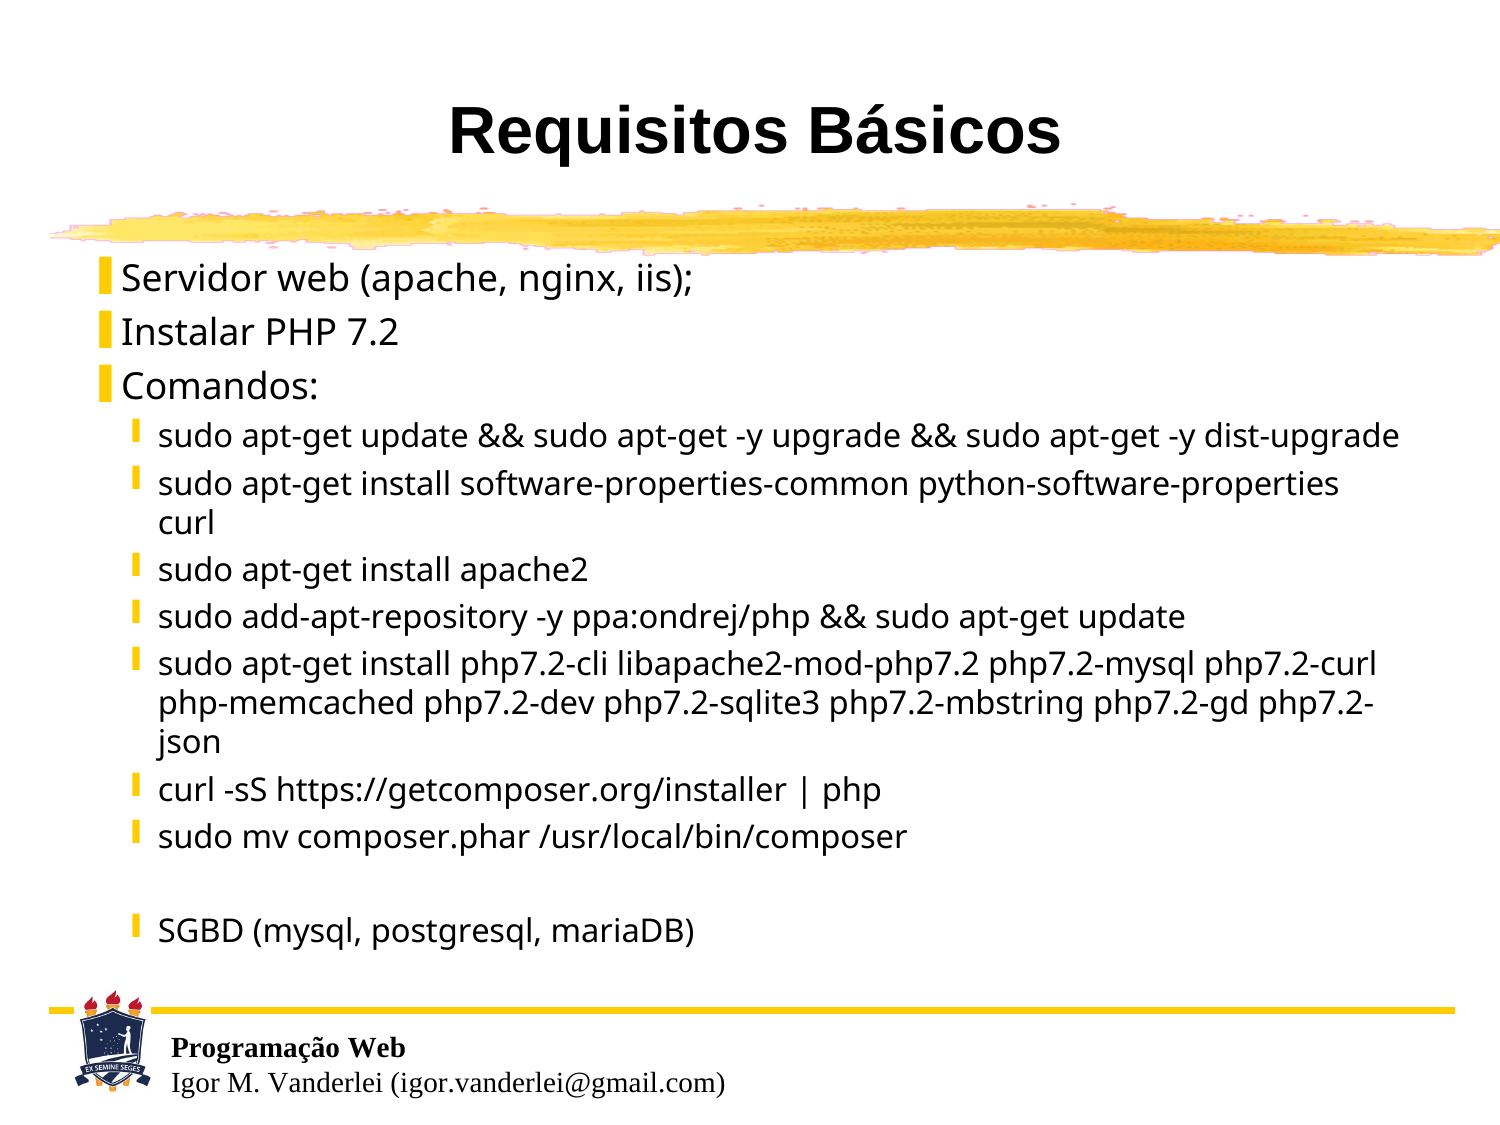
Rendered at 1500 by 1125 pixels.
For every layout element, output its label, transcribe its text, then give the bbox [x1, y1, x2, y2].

picture [74, 990, 151, 1093]
list Servidor web (apache, nginx, iis); Instalar PHP 7.2 Comandos: sudo apt-get update && sudo apt-get -y upgrade && sudo apt-get -y dist-upgrade sudo apt-get install software-properties-common python-software-properties curl sudo apt-get install apache2 sudo add-apt-repository -y ppa:ondrej/php && sudo apt-get update sudo apt-get install php7.2-cli libapache2-mod-php7.2 php7.2-mysql php7.2-curl php-memcached php7.2-dev php7.2-sqlite3 php7.2-mbstring php7.2-gd php7.2-json curl -sS https://getcomposer.org/installer | php sudo mv composer.phar /usr/local/bin/composer SGBD (mysql, postgresql, mariaDB) [74, 246, 1417, 990]
title Requisitos Básicos [24, 54, 1488, 175]
picture [50, 198, 1500, 267]
